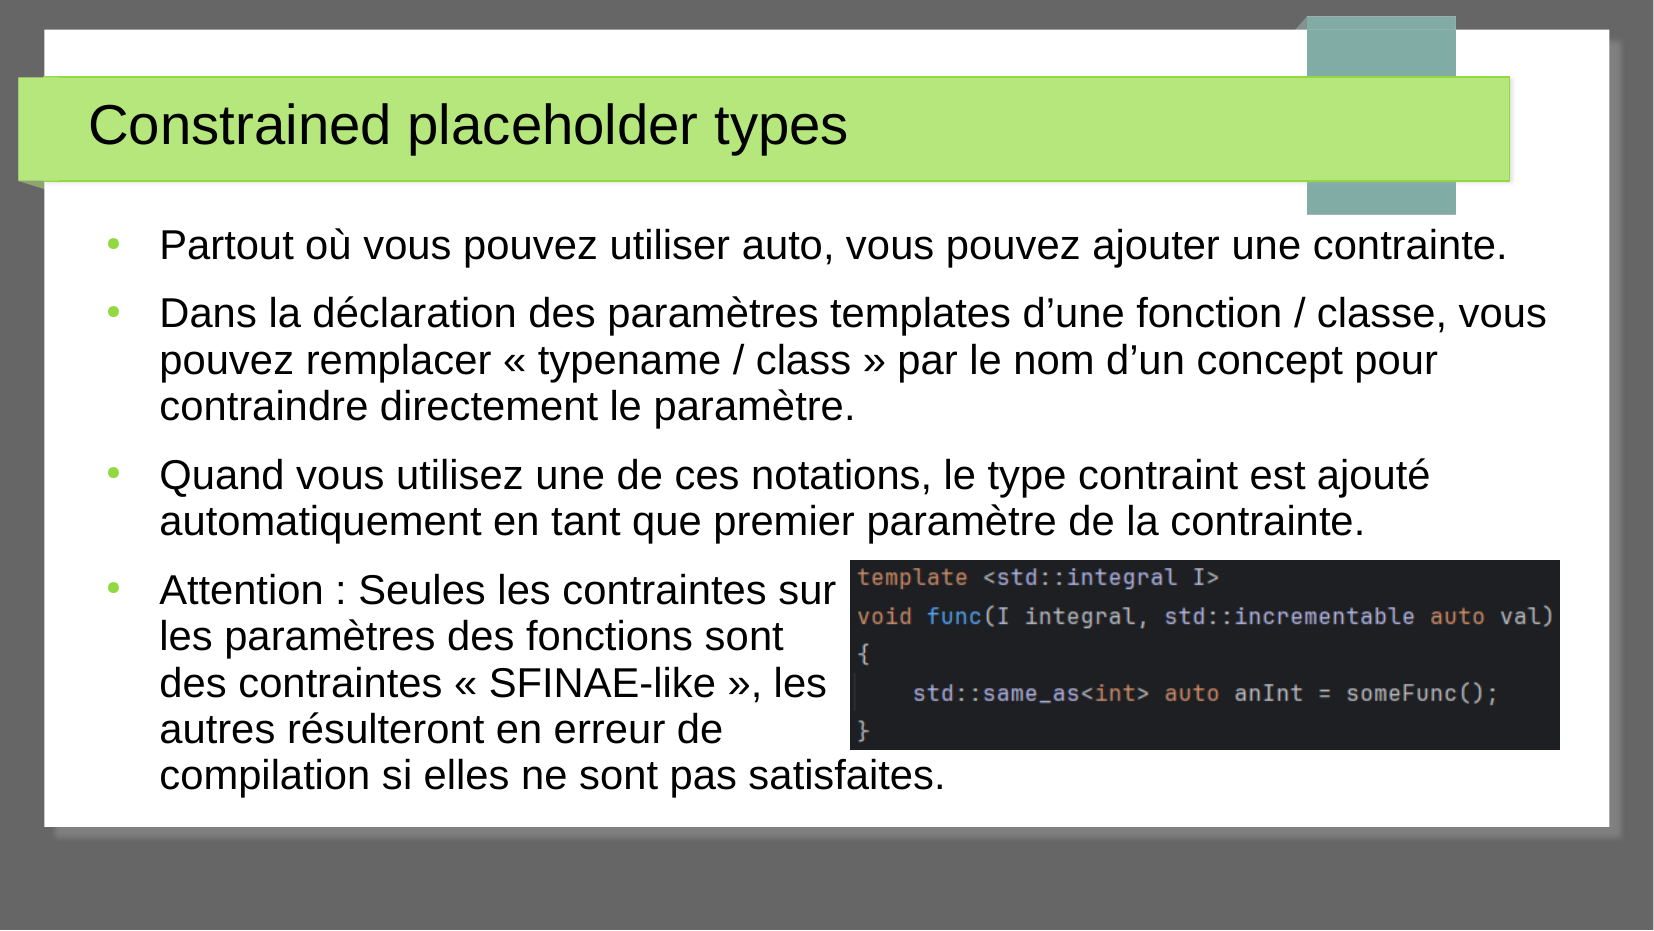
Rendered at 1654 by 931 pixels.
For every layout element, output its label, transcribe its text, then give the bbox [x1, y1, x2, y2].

picture [850, 560, 1560, 751]
title Constrained placeholder types [88, 73, 1506, 178]
list Partout où vous pouvez utiliser auto, vous pouvez ajouter une contrainte. Dans la déclaration des paramètres templates d’une fonction / classe, vous pouvez remplacer « typename / class » par le nom d’un concept pour contraindre directement le paramètre. Quand vous utilisez une de ces notations, le type contraint est ajouté automatiquement en tant que premier paramètre de la contrainte. Attention : Seules les contraintes sur les paramètres des fonctions sont des contraintes « SFINAE-like », les autres résulteront en erreur de compilation si elles ne sont pas satisfaites. [88, 221, 1565, 813]
